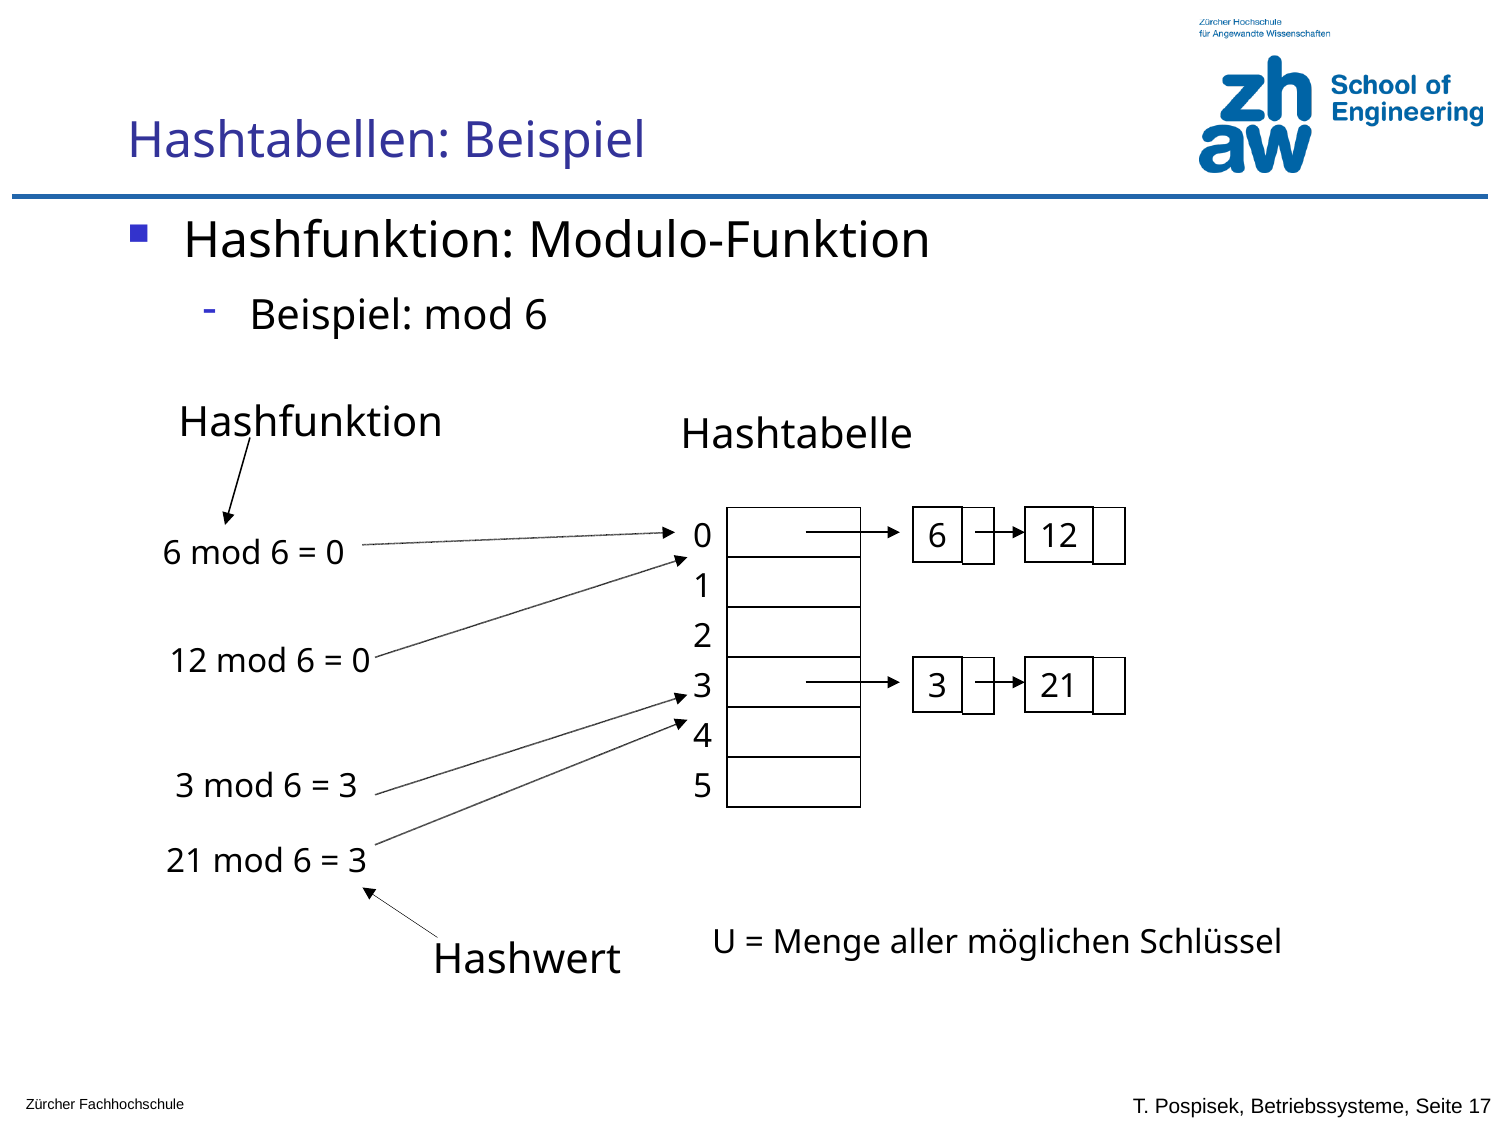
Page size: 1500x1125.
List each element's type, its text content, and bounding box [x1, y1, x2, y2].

text_box 3 [913, 657, 962, 712]
text_box 4 [678, 707, 728, 757]
text_box Hashfunktion [163, 387, 459, 453]
text_box 1 [678, 557, 728, 607]
text_box 6 mod 6 = 0 [147, 523, 360, 579]
text_box U = Menge aller möglichen Schlüssel [697, 912, 1299, 968]
text_box 12 [1025, 507, 1092, 562]
text_box Hashtabelle [665, 399, 929, 465]
text_box 21 [1025, 657, 1092, 712]
title Hashtabellen: Beispiel [112, 50, 1391, 175]
text_box 5 [678, 757, 728, 812]
text_box 0 [678, 507, 728, 557]
text_box 12 mod 6 = 0 [154, 632, 386, 687]
text_box 3 [678, 657, 728, 707]
text_box [728, 507, 861, 808]
text_box 2 [678, 607, 728, 657]
text_box 3 mod 6 = 3 [160, 757, 373, 812]
text_box Hashwert [417, 924, 637, 990]
list Hashfunktion: Modulo-Funktion Beispiel: mod 6 [112, 200, 1400, 425]
text_box 21 mod 6 = 3 [151, 832, 383, 887]
text_box 6 [913, 507, 962, 562]
picture [1199, 19, 1483, 173]
